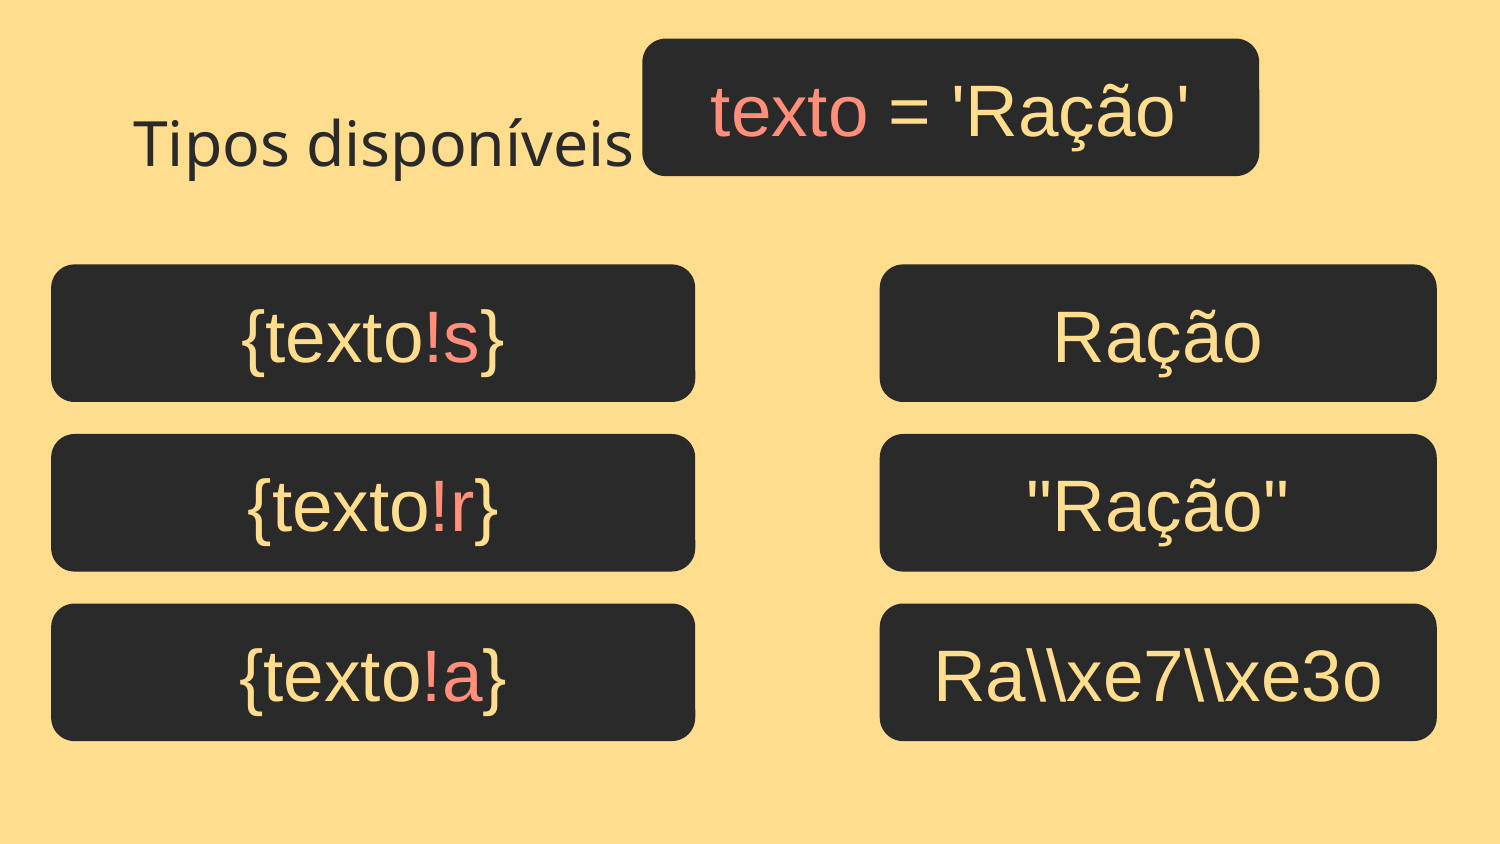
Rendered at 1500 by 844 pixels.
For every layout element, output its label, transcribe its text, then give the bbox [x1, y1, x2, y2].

title Tipos disponíveis [118, 88, 1142, 188]
text_box texto = 'Ração' [643, 39, 1259, 176]
text_box {texto!s} [51, 265, 695, 402]
text_box Ração [880, 265, 1437, 402]
text_box "Ração" [880, 434, 1437, 571]
text_box Ra\\xe7\\xe3o [880, 604, 1437, 741]
text_box {texto!r} [51, 434, 695, 571]
text_box {texto!a} [51, 604, 695, 741]
